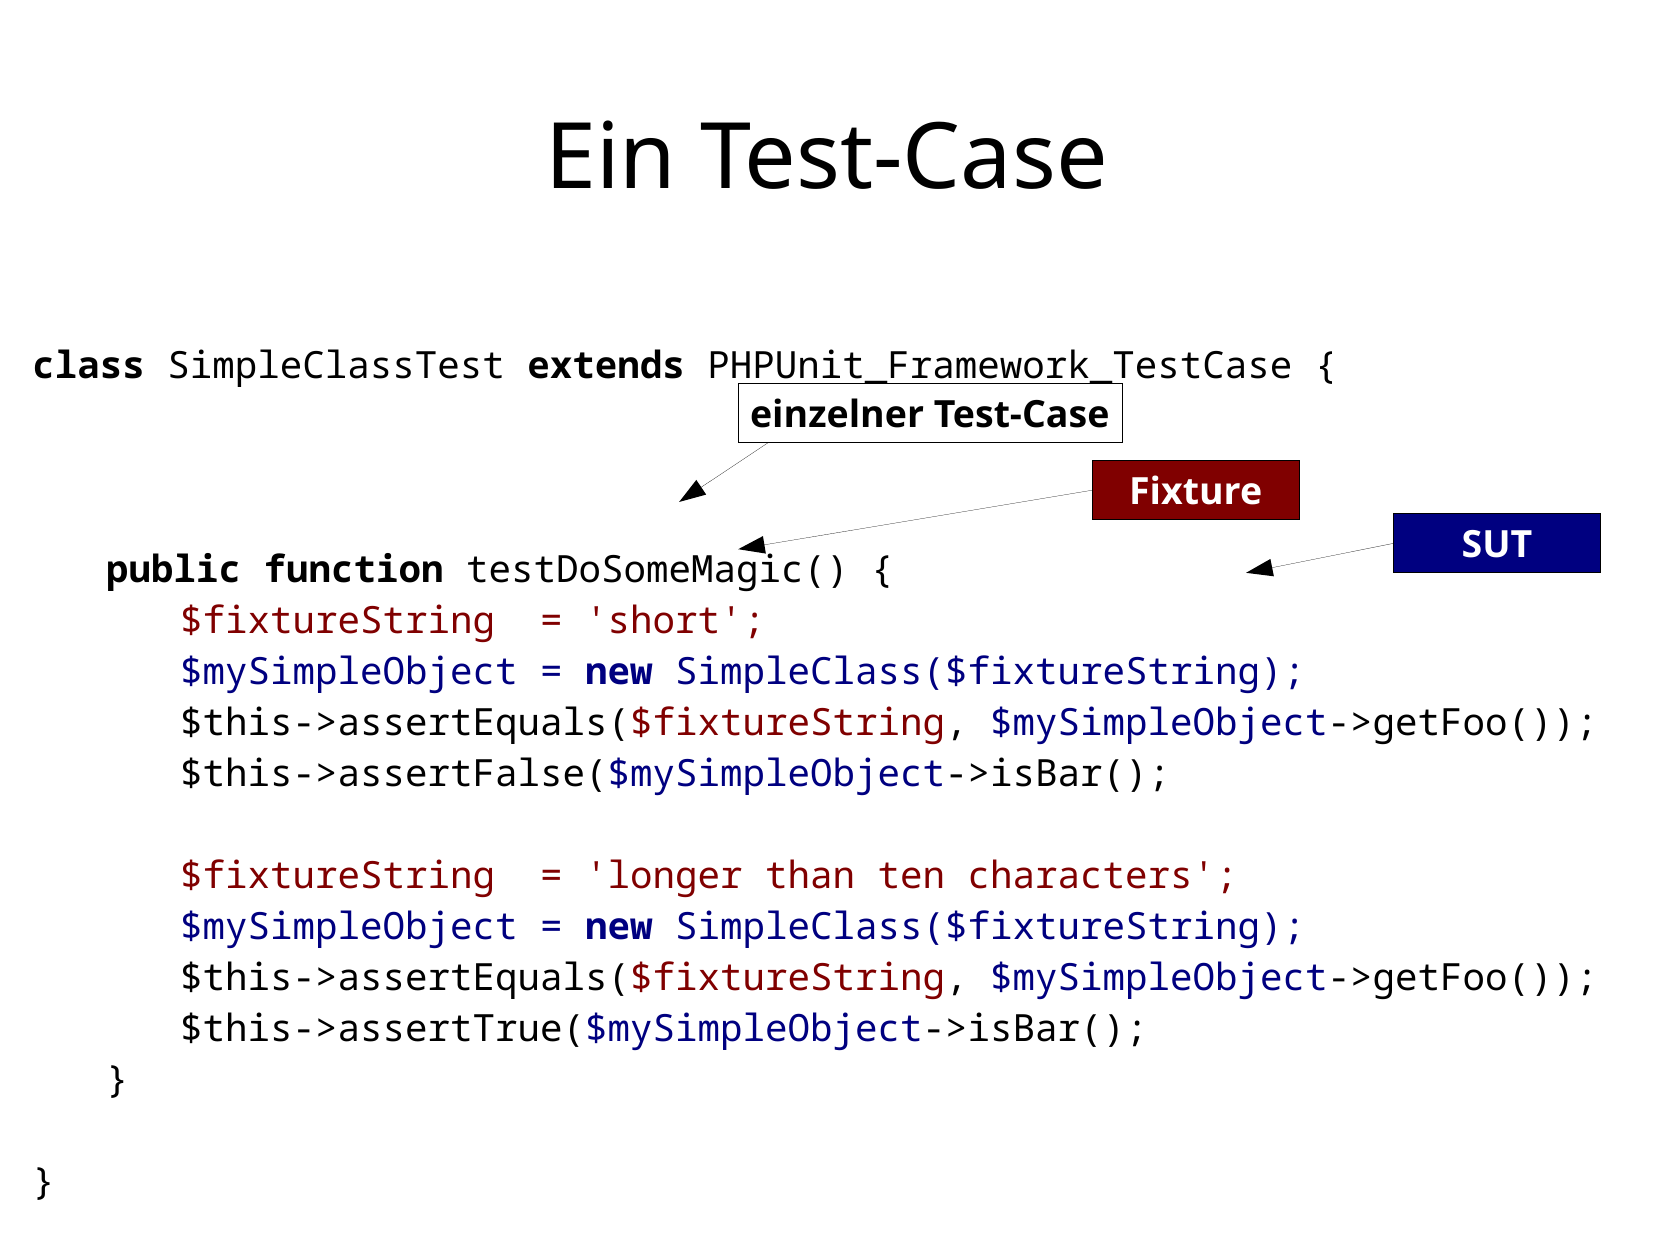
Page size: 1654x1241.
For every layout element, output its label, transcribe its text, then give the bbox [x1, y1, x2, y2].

text_box class SimpleClassTest extends PHPUnit_Framework_TestCase { public function testDoSomeMagic() { $fixtureString = 'short'; $mySimpleObject = new SimpleClass($fixtureString); $this->assertEquals($fixtureString, $mySimpleObject->getFoo()); $this->assertFalse($mySimpleObject->isBar(); $fixtureString = 'longer than ten characters'; $mySimpleObject = new SimpleClass($fixtureString); $this->assertEquals($fixtureString, $mySimpleObject->getFoo()); $this->assertTrue($mySimpleObject->isBar(); } } [17, 330, 1642, 984]
title Ein Test-Case [82, 56, 1571, 250]
text_box Fixture [1092, 460, 1300, 520]
text_box SUT [1393, 513, 1601, 573]
text_box einzelner Test-Case [738, 383, 1123, 443]
